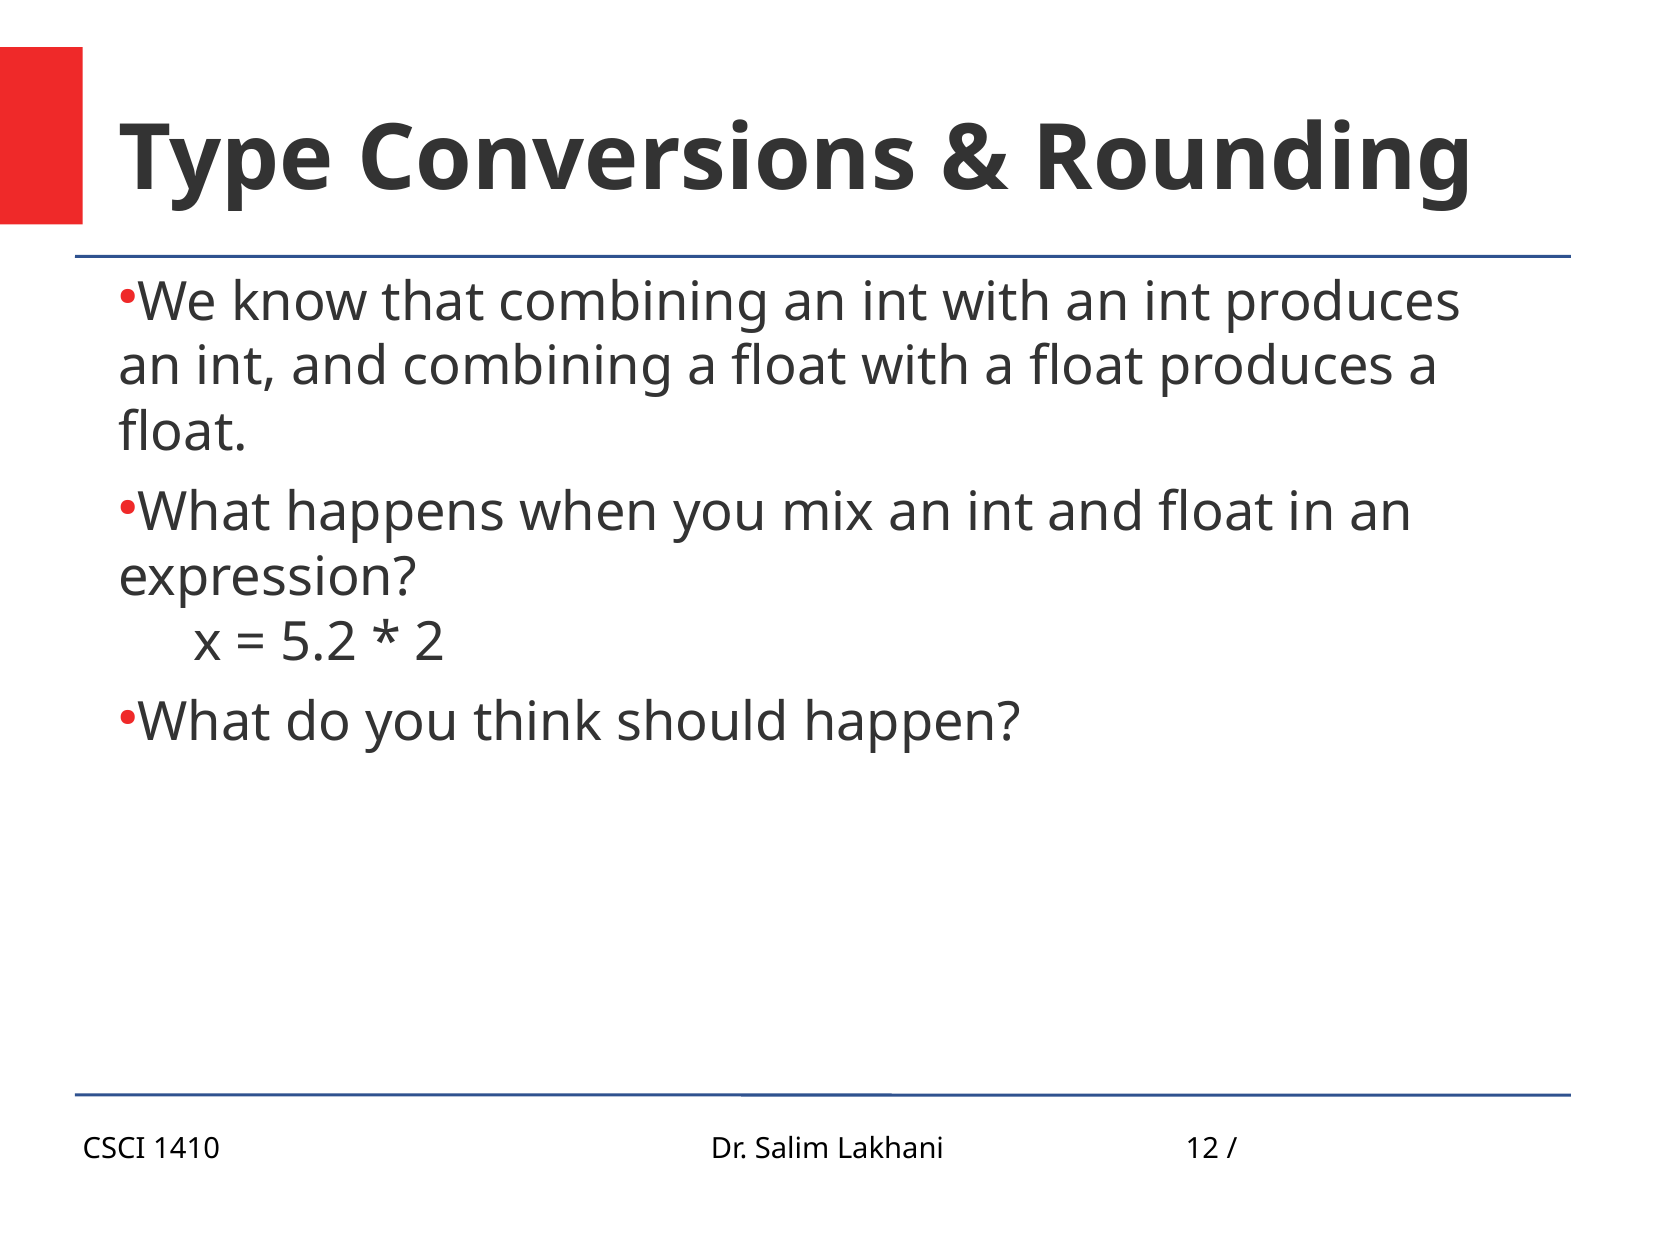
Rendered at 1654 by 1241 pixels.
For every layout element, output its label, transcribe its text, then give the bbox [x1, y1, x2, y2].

title Type Conversions & Rounding [118, 49, 1571, 257]
list We know that combining an int with an int produces an int, and combining a float with a float produces a float. What happens when you mix an int and float in an expression? x = 5.2 * 2 What do you think should happen? [118, 265, 1536, 1081]
text_box / [1185, 1129, 1571, 1216]
text_box CSCI 1410 [82, 1129, 468, 1216]
text_box Dr. Salim Lakhani [565, 1129, 1090, 1216]
